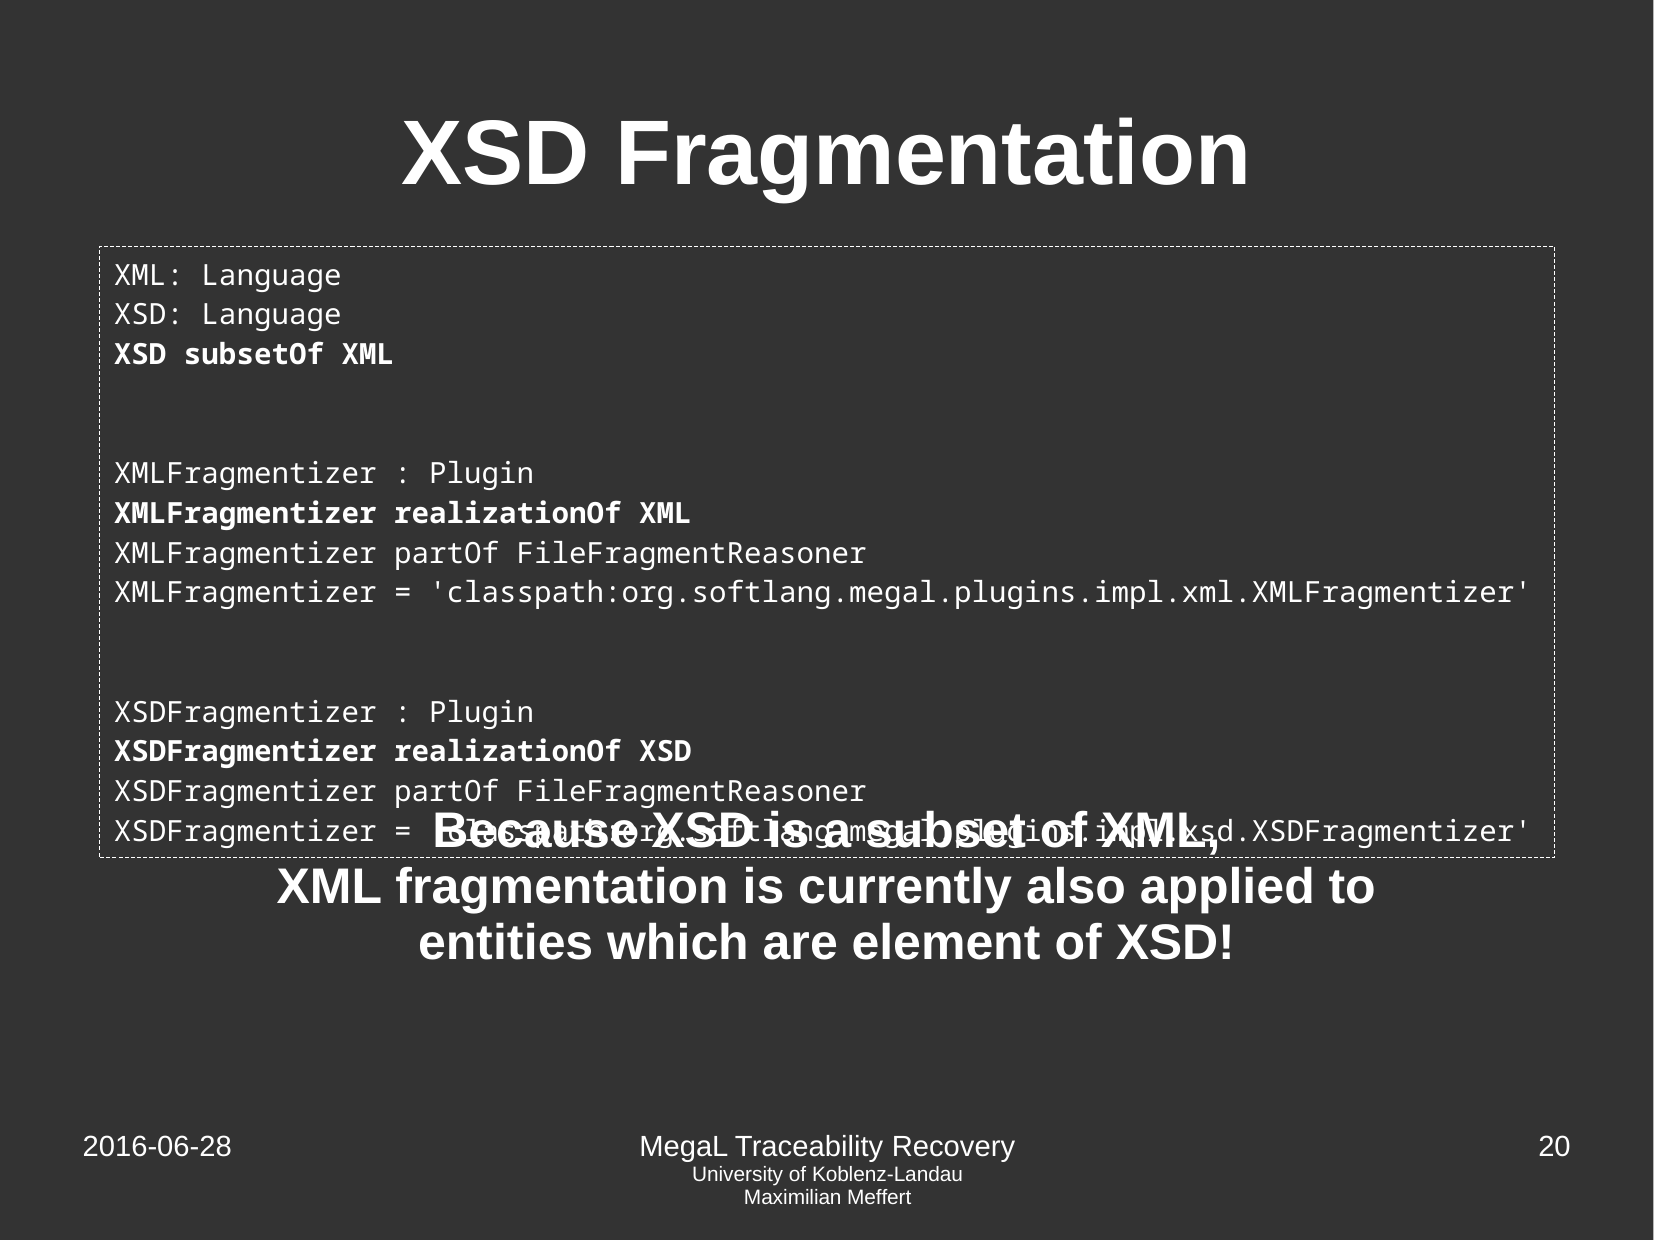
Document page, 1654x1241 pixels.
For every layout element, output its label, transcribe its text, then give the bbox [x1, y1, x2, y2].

text_box Because XSD is a subset of XML, XML fragmentation is currently also applied to entities which are element of XSD! [174, 795, 1480, 978]
title XSD Fragmentation [82, 49, 1571, 257]
text_box XML: Language XSD: Language XSD subsetOf XML XMLFragmentizer : Plugin XMLFragmentizer realizationOf XML XMLFragmentizer partOf FileFragmentReasoner XMLFragmentizer = 'classpath:org.softlang.megal.plugins.impl.xml.XMLFragmentizer' XSDFragmentizer : Plugin XSDFragmentizer realizationOf XSD XSDFragmentizer partOf FileFragmentReasoner XSDFragmentizer = 'classpath:org.softlang.megal.plugins.impl.xsd.XSDFragmentizer' [99, 246, 1555, 727]
